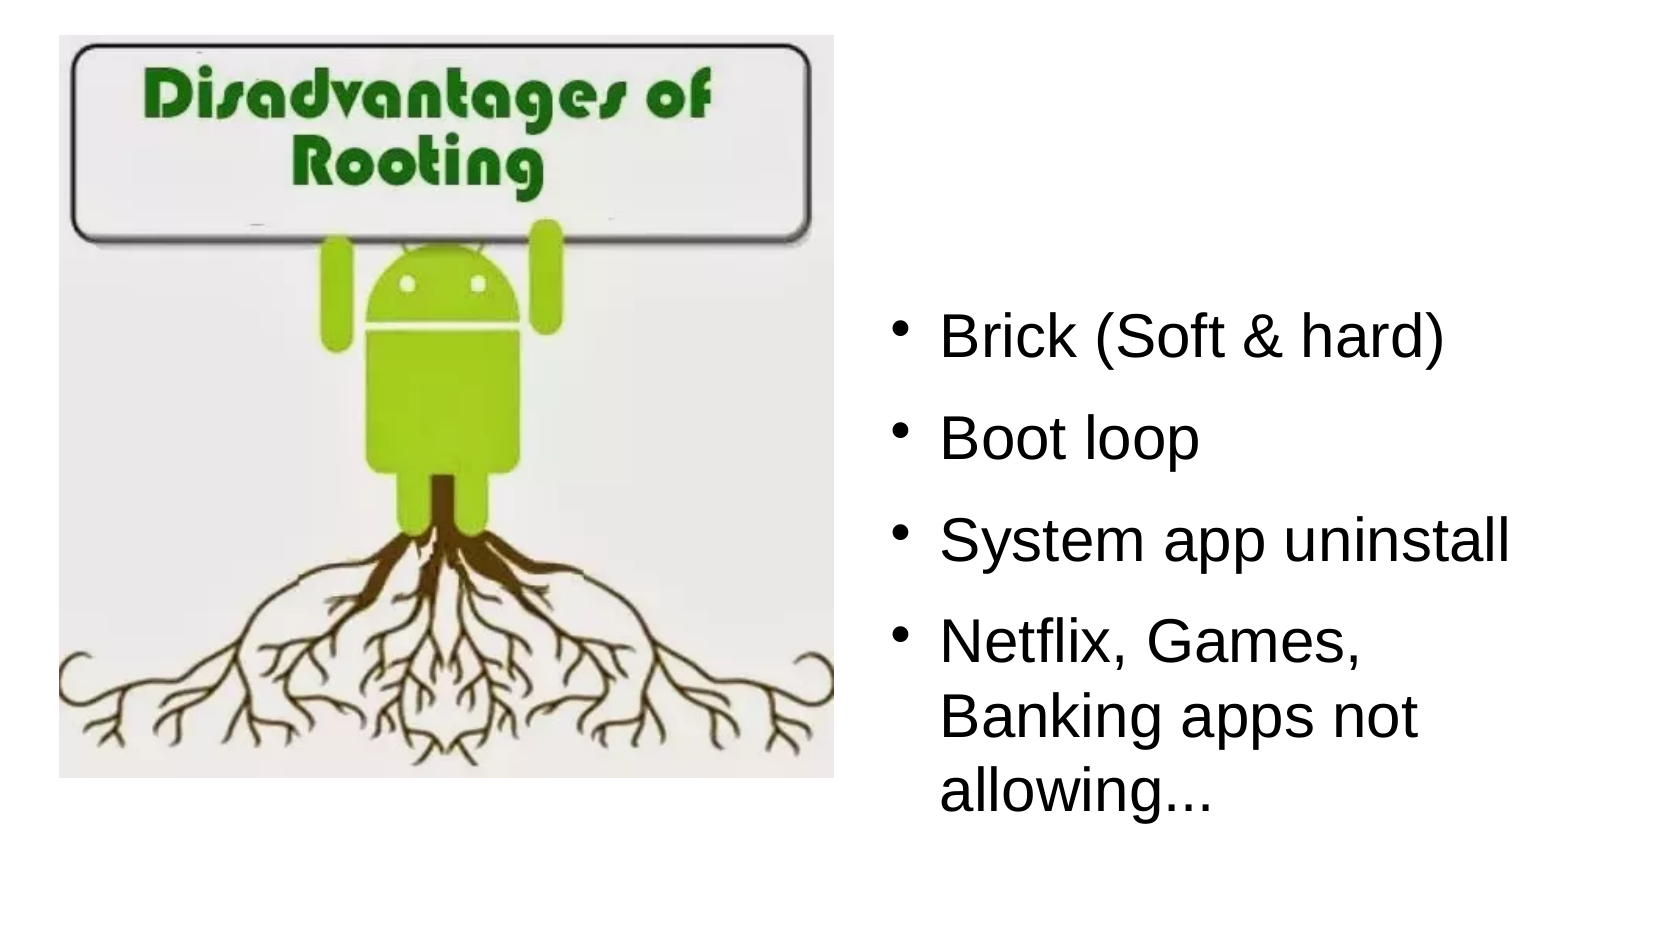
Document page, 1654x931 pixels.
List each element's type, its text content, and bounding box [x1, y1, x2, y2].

picture [59, 35, 834, 778]
text_box Brick (Soft & hard) Boot loop System app uninstall Netflix, Games, Banking apps not allowing... [873, 295, 1536, 835]
